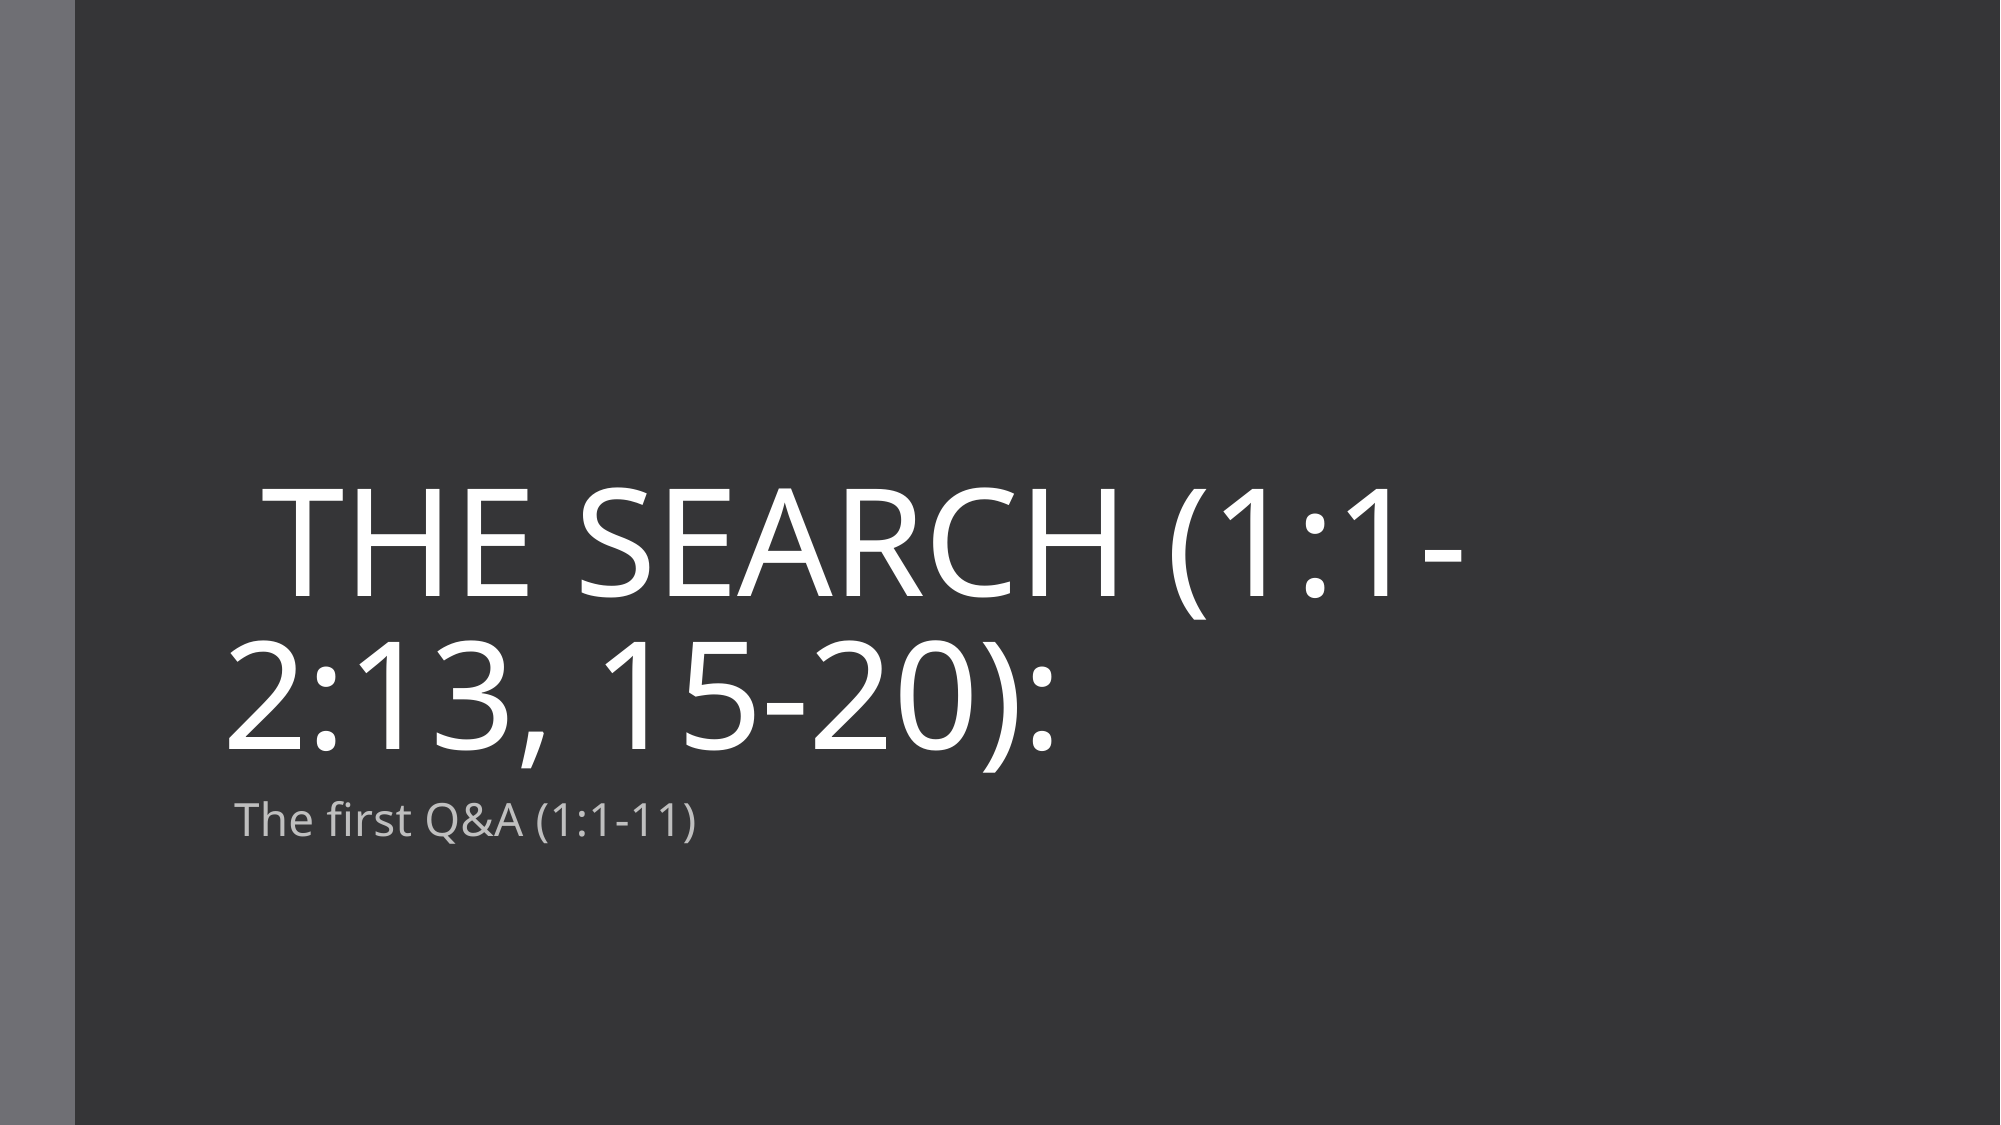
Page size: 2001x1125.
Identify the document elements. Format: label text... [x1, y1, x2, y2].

subtitle The first Q&A (1:1-11) [206, 787, 1752, 1066]
title THE SEARCH (1:1-2:13, 15-20): [206, 124, 1752, 787]
